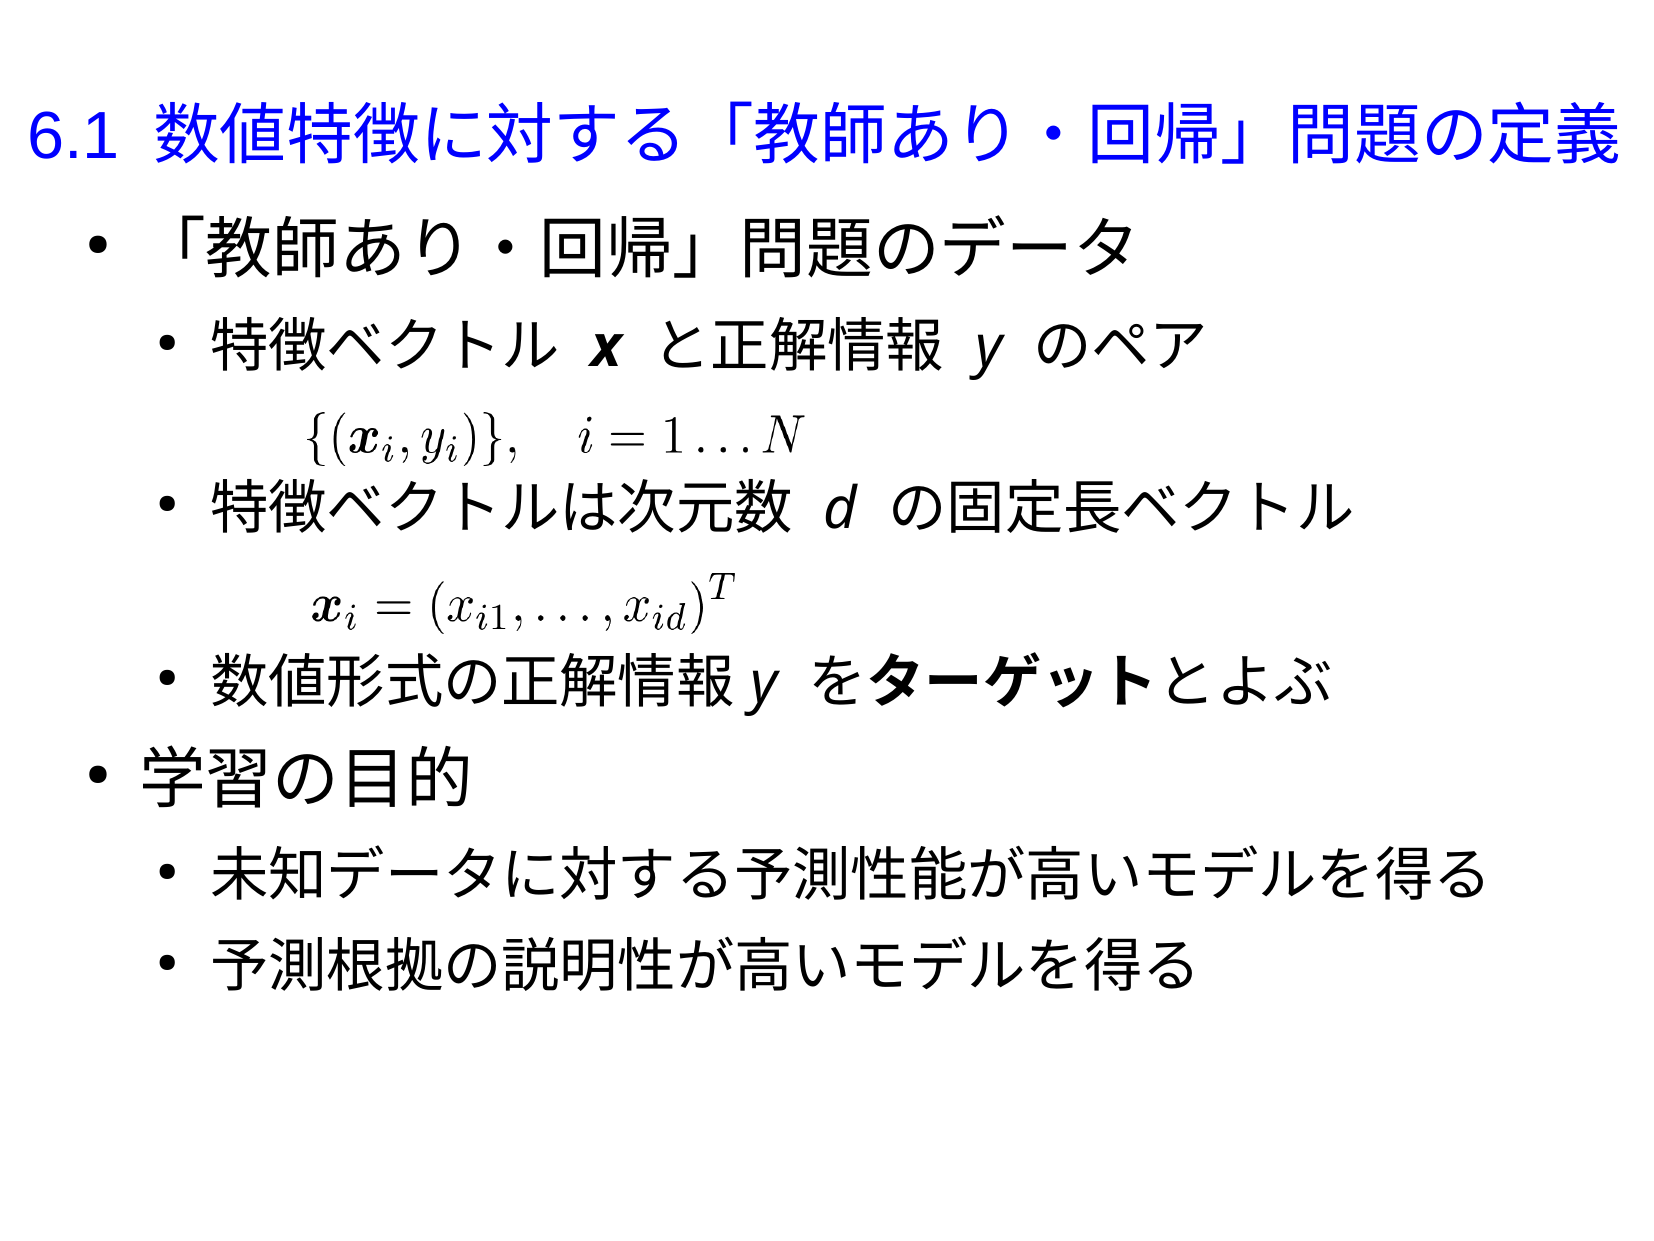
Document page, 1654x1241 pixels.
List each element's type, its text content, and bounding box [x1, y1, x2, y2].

picture [312, 573, 735, 634]
list 「教師あり・回帰」問題のデータ 特徴ベクトル x と正解情報 y のペア 特徴ベクトルは次元数 d の固定長ベクトル 数値形式の正解情報y をターゲットとよぶ 学習の目的 未知データに対する予測性能が高いモデルを得る 予測根拠の説明性が高いモデルを得る [68, 201, 1557, 1101]
title 6.1 数値特徴に対する「教師あり・回帰」問題の定義 [27, 33, 1636, 233]
picture [306, 412, 805, 466]
